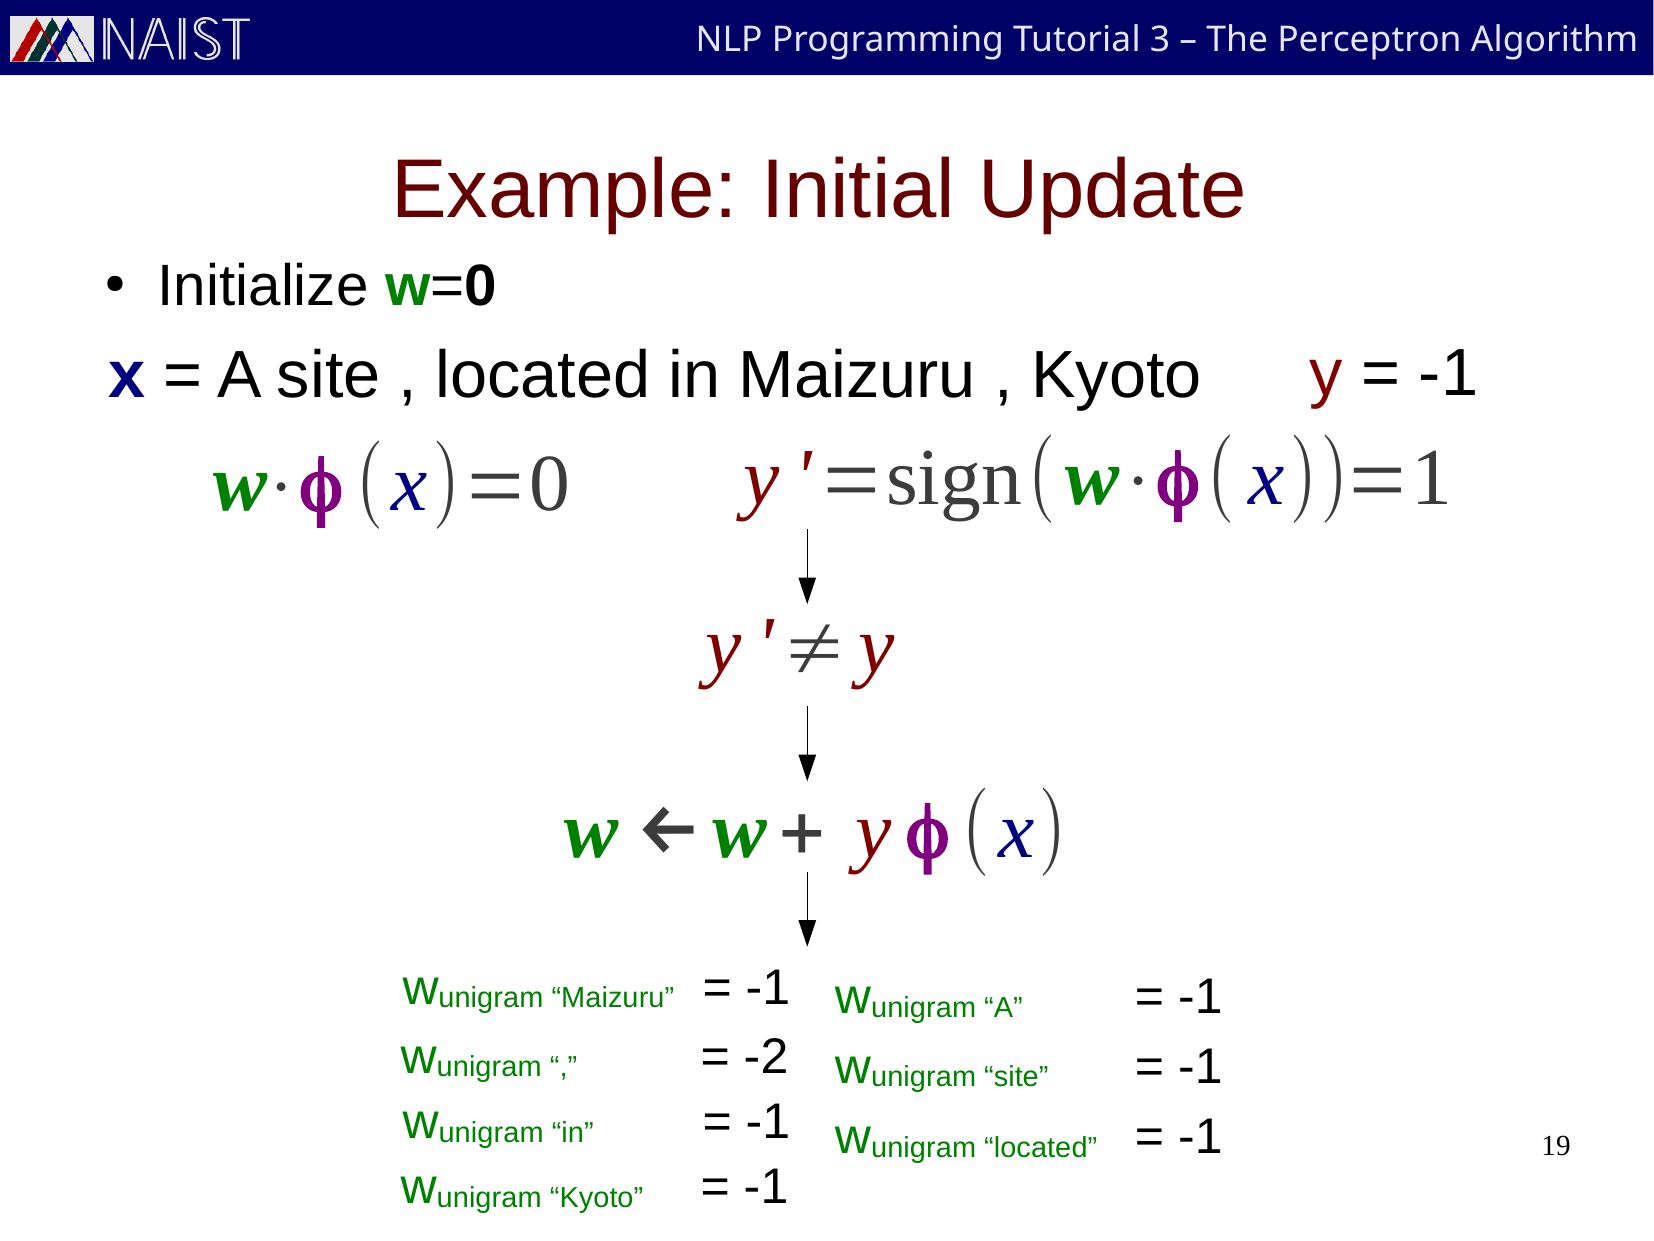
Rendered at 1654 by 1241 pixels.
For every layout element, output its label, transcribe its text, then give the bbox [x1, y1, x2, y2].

text_box wunigram “in” = -1 [387, 1086, 806, 1174]
picture [102, 17, 251, 60]
chart [712, 428, 1474, 526]
list Initialize w=0 [86, 252, 1576, 1072]
picture [10, 16, 94, 62]
text_box wunigram “located” = -1 [820, 1101, 1238, 1189]
text_box wunigram “site” = -1 [820, 1030, 1238, 1101]
text_box wunigram “A” = -1 [820, 961, 1238, 1030]
chart [538, 781, 1088, 879]
chart [187, 434, 593, 532]
text_box x = A site , located in Maizuru , Kyoto [93, 329, 1221, 420]
text_box wunigram “Kyoto” = -1 [385, 1150, 804, 1239]
text_box wunigram “,” = -2 [385, 1020, 804, 1108]
title Example: Initial Update [75, 92, 1564, 285]
chart [675, 602, 919, 692]
text_box y = -1 [1294, 327, 1494, 417]
text_box wunigram “Maizuru” = -1 [387, 951, 806, 1039]
